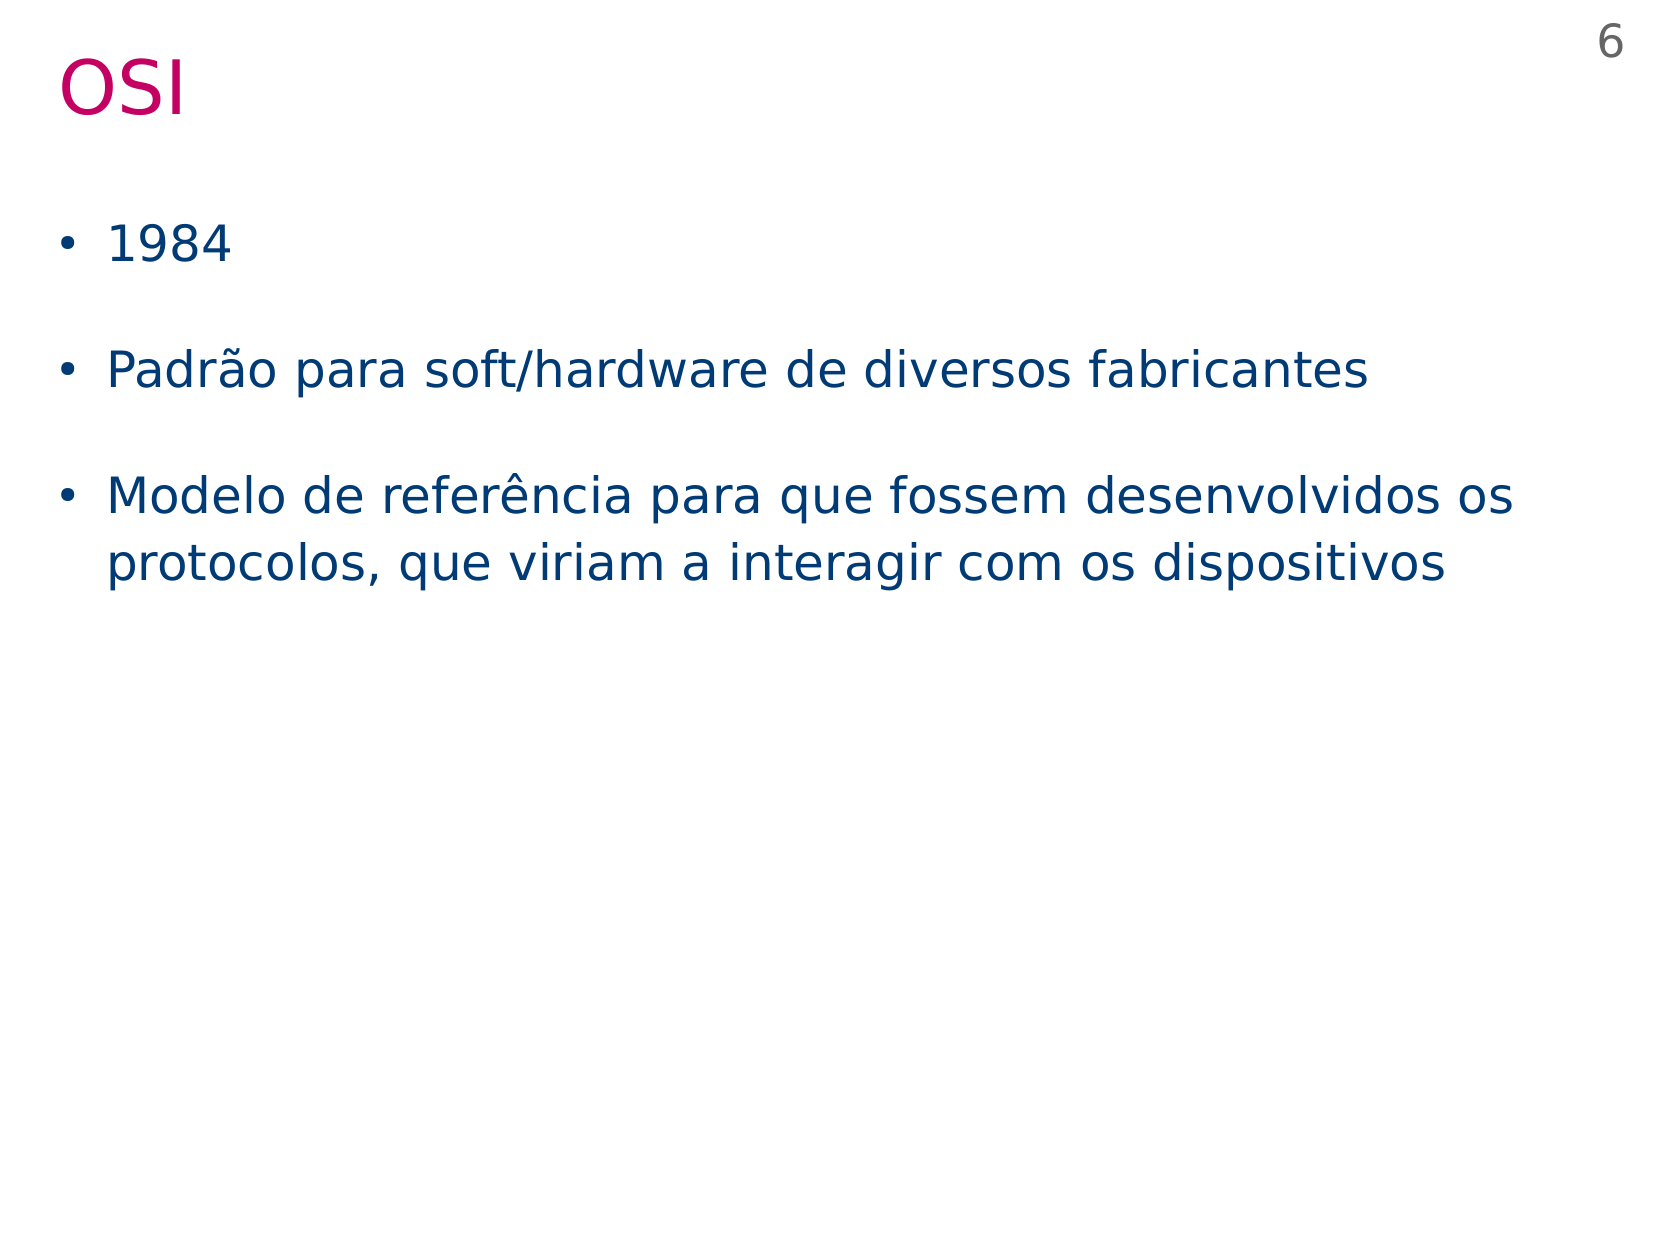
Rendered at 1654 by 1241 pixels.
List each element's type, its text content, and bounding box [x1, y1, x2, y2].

title OSI [59, 29, 1625, 148]
list 1984 Padrão para soft/hardware de diversos fabricantes Modelo de referência para que fossem desenvolvidos os protocolos, que viriam a interagir com os dispositivos [59, 206, 1625, 1211]
